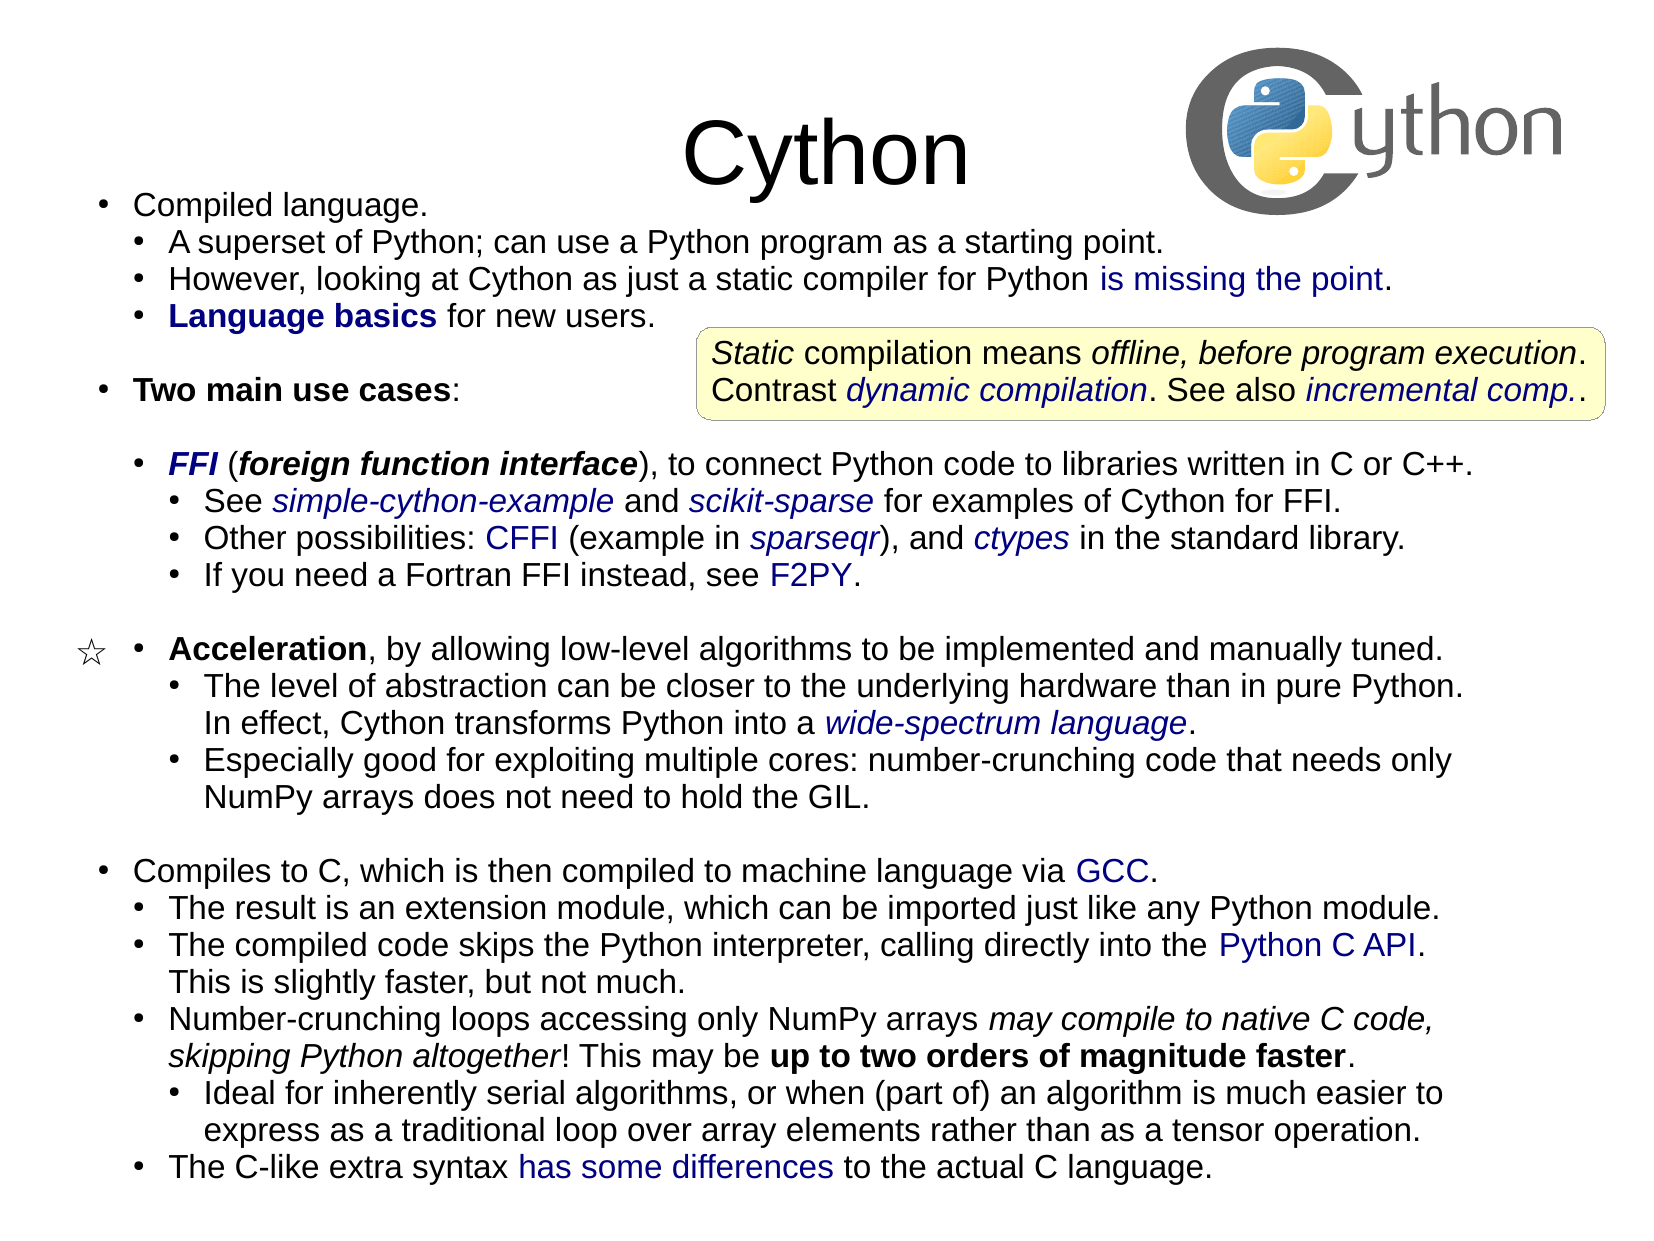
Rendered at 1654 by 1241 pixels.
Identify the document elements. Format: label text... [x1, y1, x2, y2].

picture [1185, 47, 1561, 216]
text_box Compiled language. A superset of Python; can use a Python program as a starting point. However, looking at Cython as just a static compiler for Python is missing the point. Language basics for new users. Two main use cases: FFI (foreign function interface), to connect Python code to libraries written in C or C++. See simple-cython-example and scikit-sparse for examples of Cython for FFI. Other possibilities: CFFI (example in sparseqr), and ctypes in the standard library. If you need a Fortran FFI instead, see F2PY. Acceleration, by allowing low-level algorithms to be implemented and manually tuned. The level of abstraction can be closer to the underlying hardware than in pure Python. In effect, Cython transforms Python into a wide-spectrum language. Especially good for exploiting multiple cores: number-crunching code that needs only NumPy arrays does not need to hold the GIL. Compiles to C, which is then compiled to machine language via GCC. The result is an extension module, which can be imported just like any Python module. The compiled code skips the Python interpreter, calling directly into the Python C API. This is slightly faster, but not much. Number-crunching loops accessing only NumPy arrays may compile to native C code, skipping Python altogether! This may be up to two orders of magnitude faster. Ideal for inherently serial algorithms, or when (part of) an algorithm is much easier to express as a traditional loop over array elements rather than as a tensor operation. The C-like extra syntax has some differences to the actual C language. [82, 178, 1561, 1206]
text_box ☆ [60, 624, 124, 682]
title Cython [82, 49, 1185, 178]
text_box Static compilation means offline, before program execution. Contrast dynamic compilation. See also incremental comp.. [696, 327, 1603, 418]
title Cython [1561, 49, 1571, 257]
